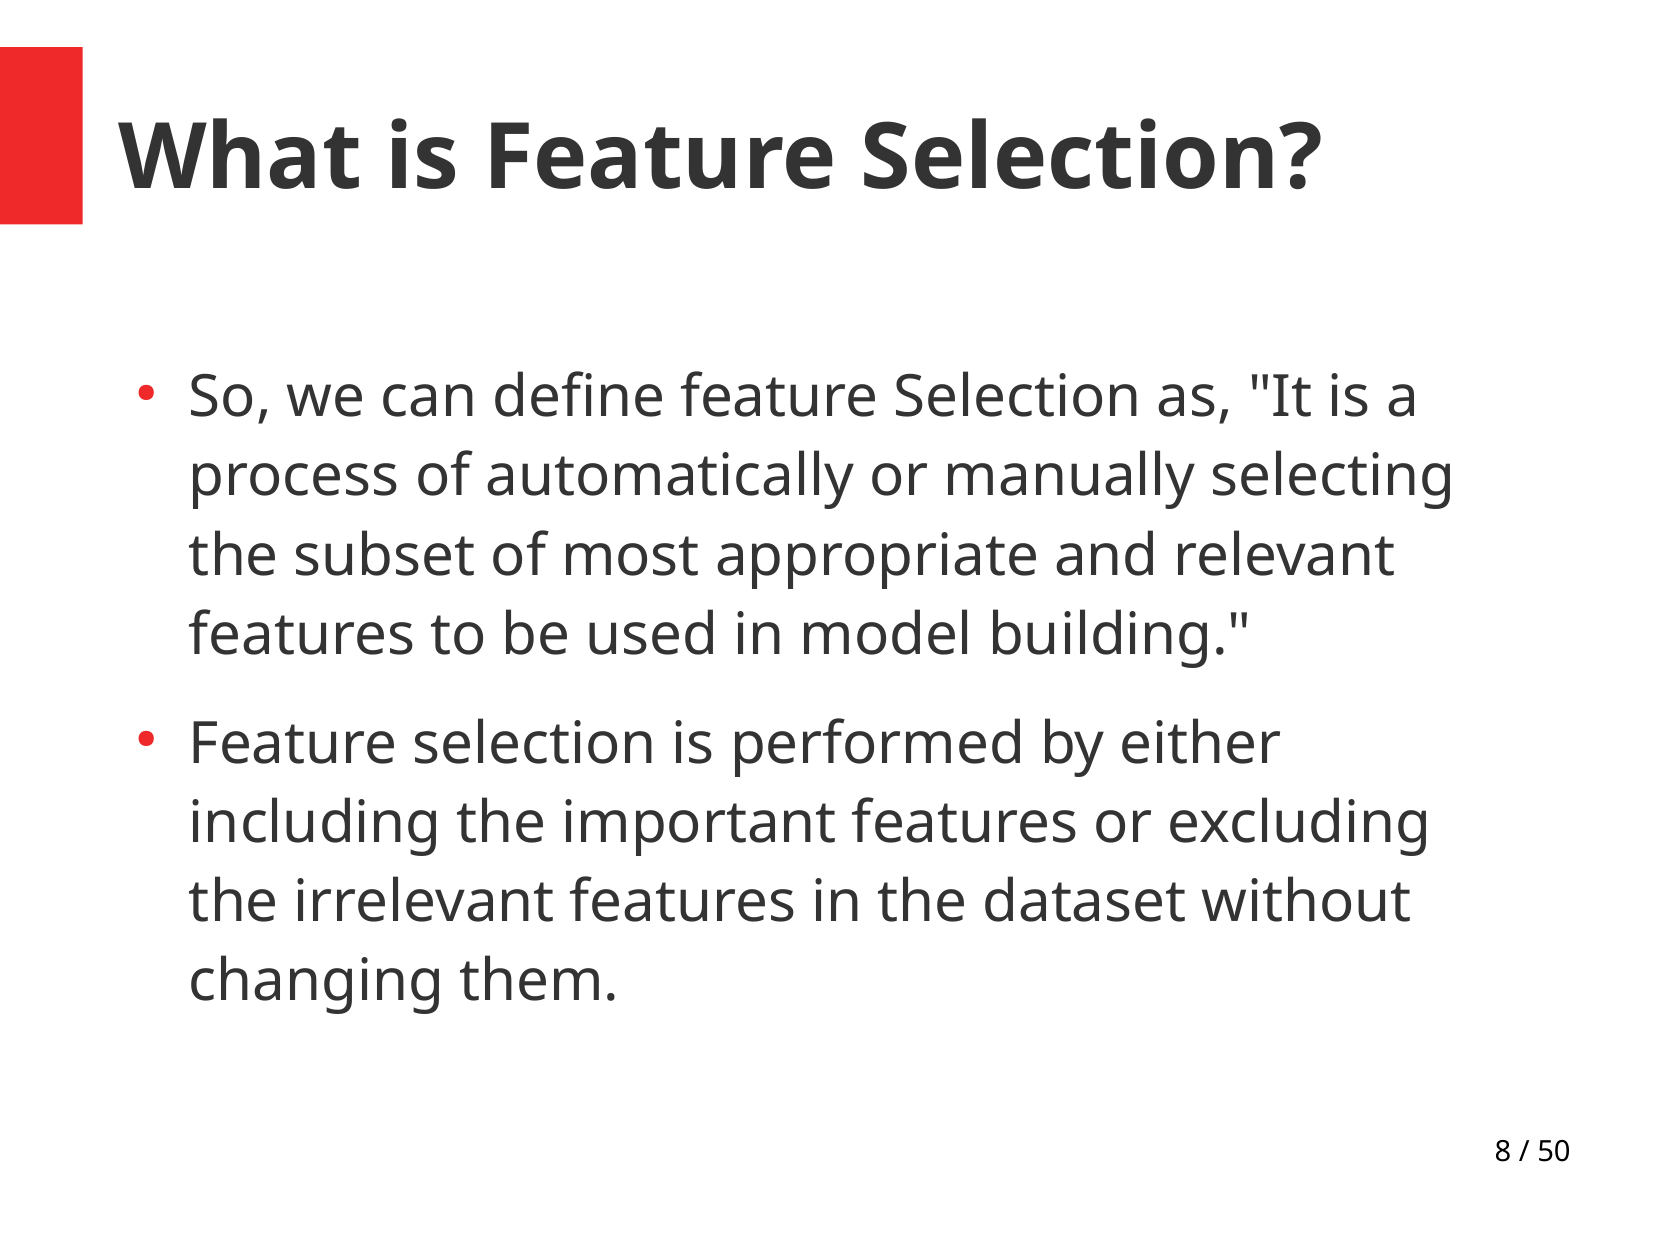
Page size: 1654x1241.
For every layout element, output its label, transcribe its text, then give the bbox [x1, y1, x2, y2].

list So, we can define feature Selection as, "It is a process of automatically or manually selecting the subset of most appropriate and relevant features to be used in model building." Feature selection is performed by either including the important features or excluding the irrelevant features in the dataset without changing them. [118, 354, 1536, 1074]
title What is Feature Selection? [118, 49, 1571, 257]
